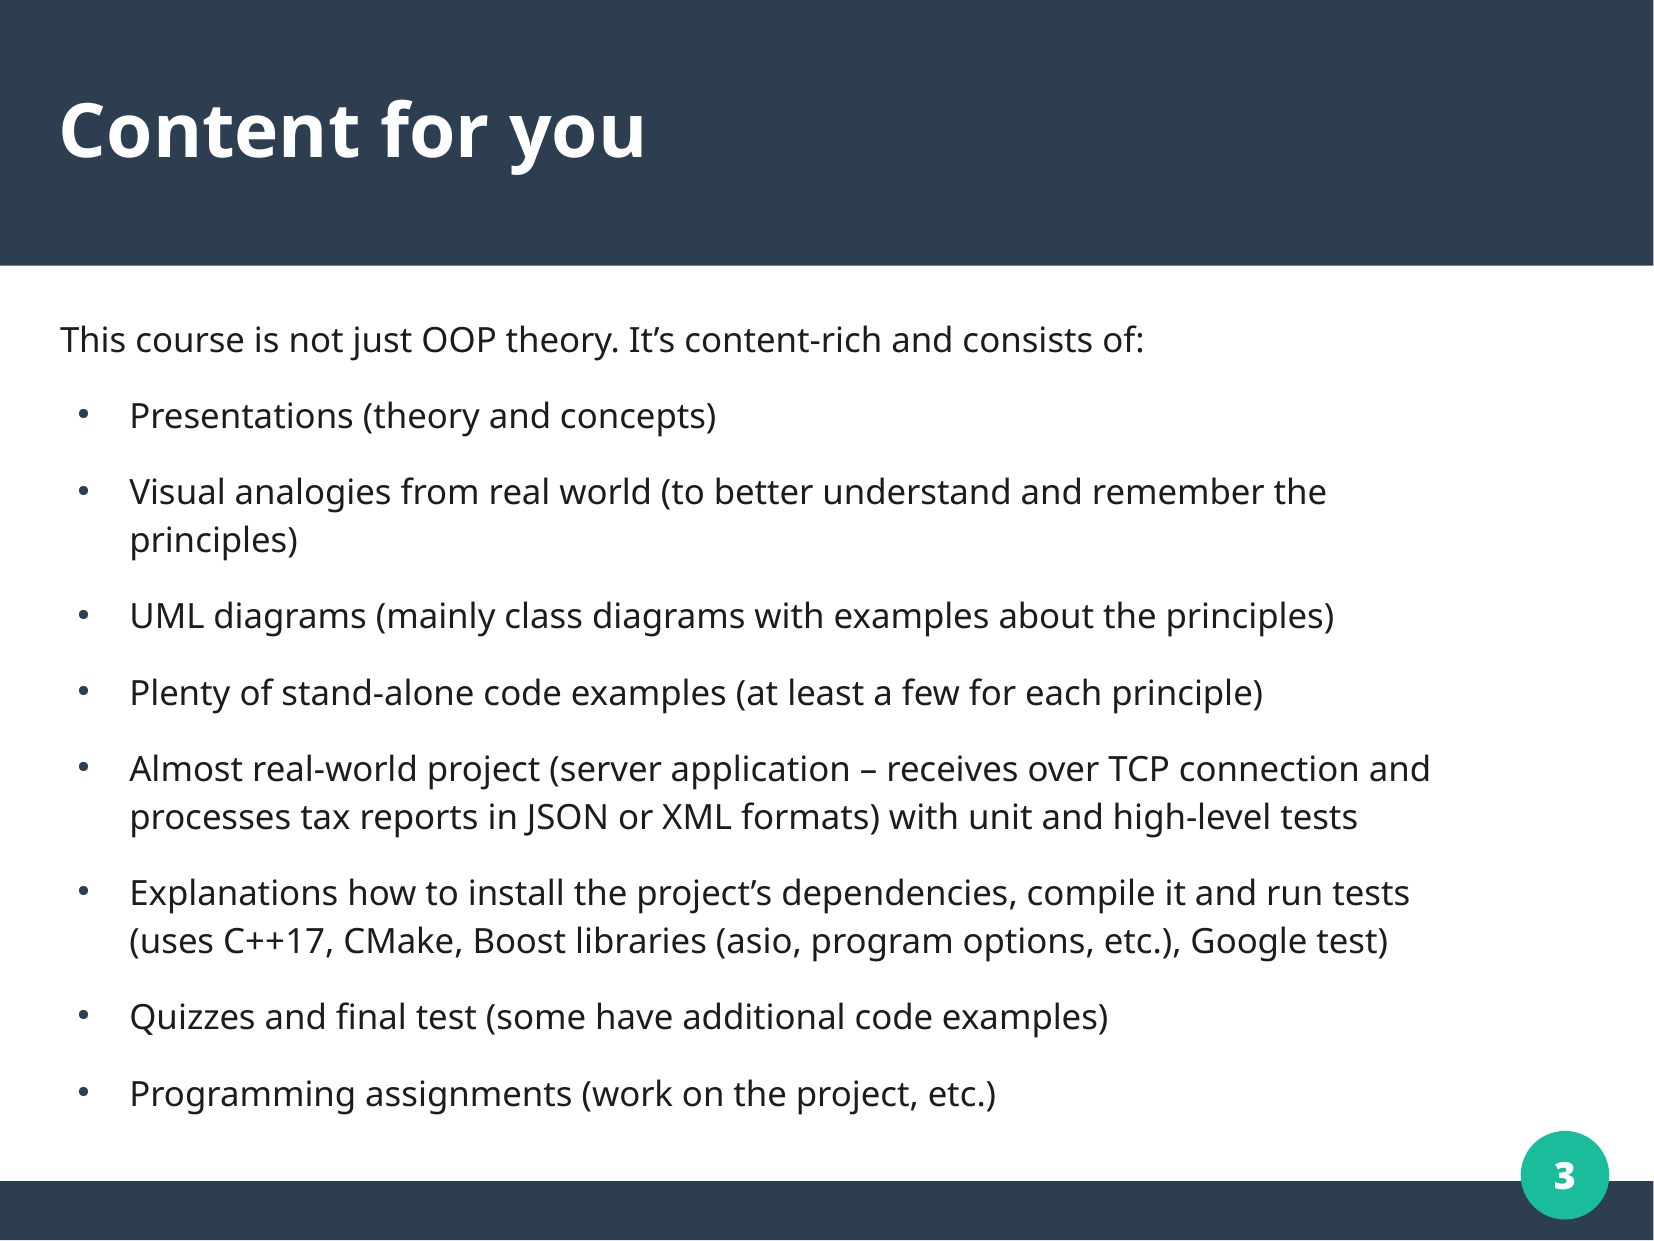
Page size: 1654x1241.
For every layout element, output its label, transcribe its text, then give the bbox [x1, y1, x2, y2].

title Content for you [59, 49, 1595, 207]
list This course is not just OOP theory. It’s content-rich and consists of: Presentations (theory and concepts) Visual analogies from real world (to better understand and remember the principles) UML diagrams (mainly class diagrams with examples about the principles) Plenty of stand-alone code examples (at least a few for each principle) Almost real-world project (server application – receives over TCP connection and processes tax reports in JSON or XML formats) with unit and high-level tests Explanations how to install the project’s dependencies, compile it and run tests (uses C++17, CMake, Boost libraries (asio, program options, etc.), Google test) Quizzes and final test (some have additional code examples) Programming assignments (work on the project, etc.) [60, 315, 1456, 1152]
